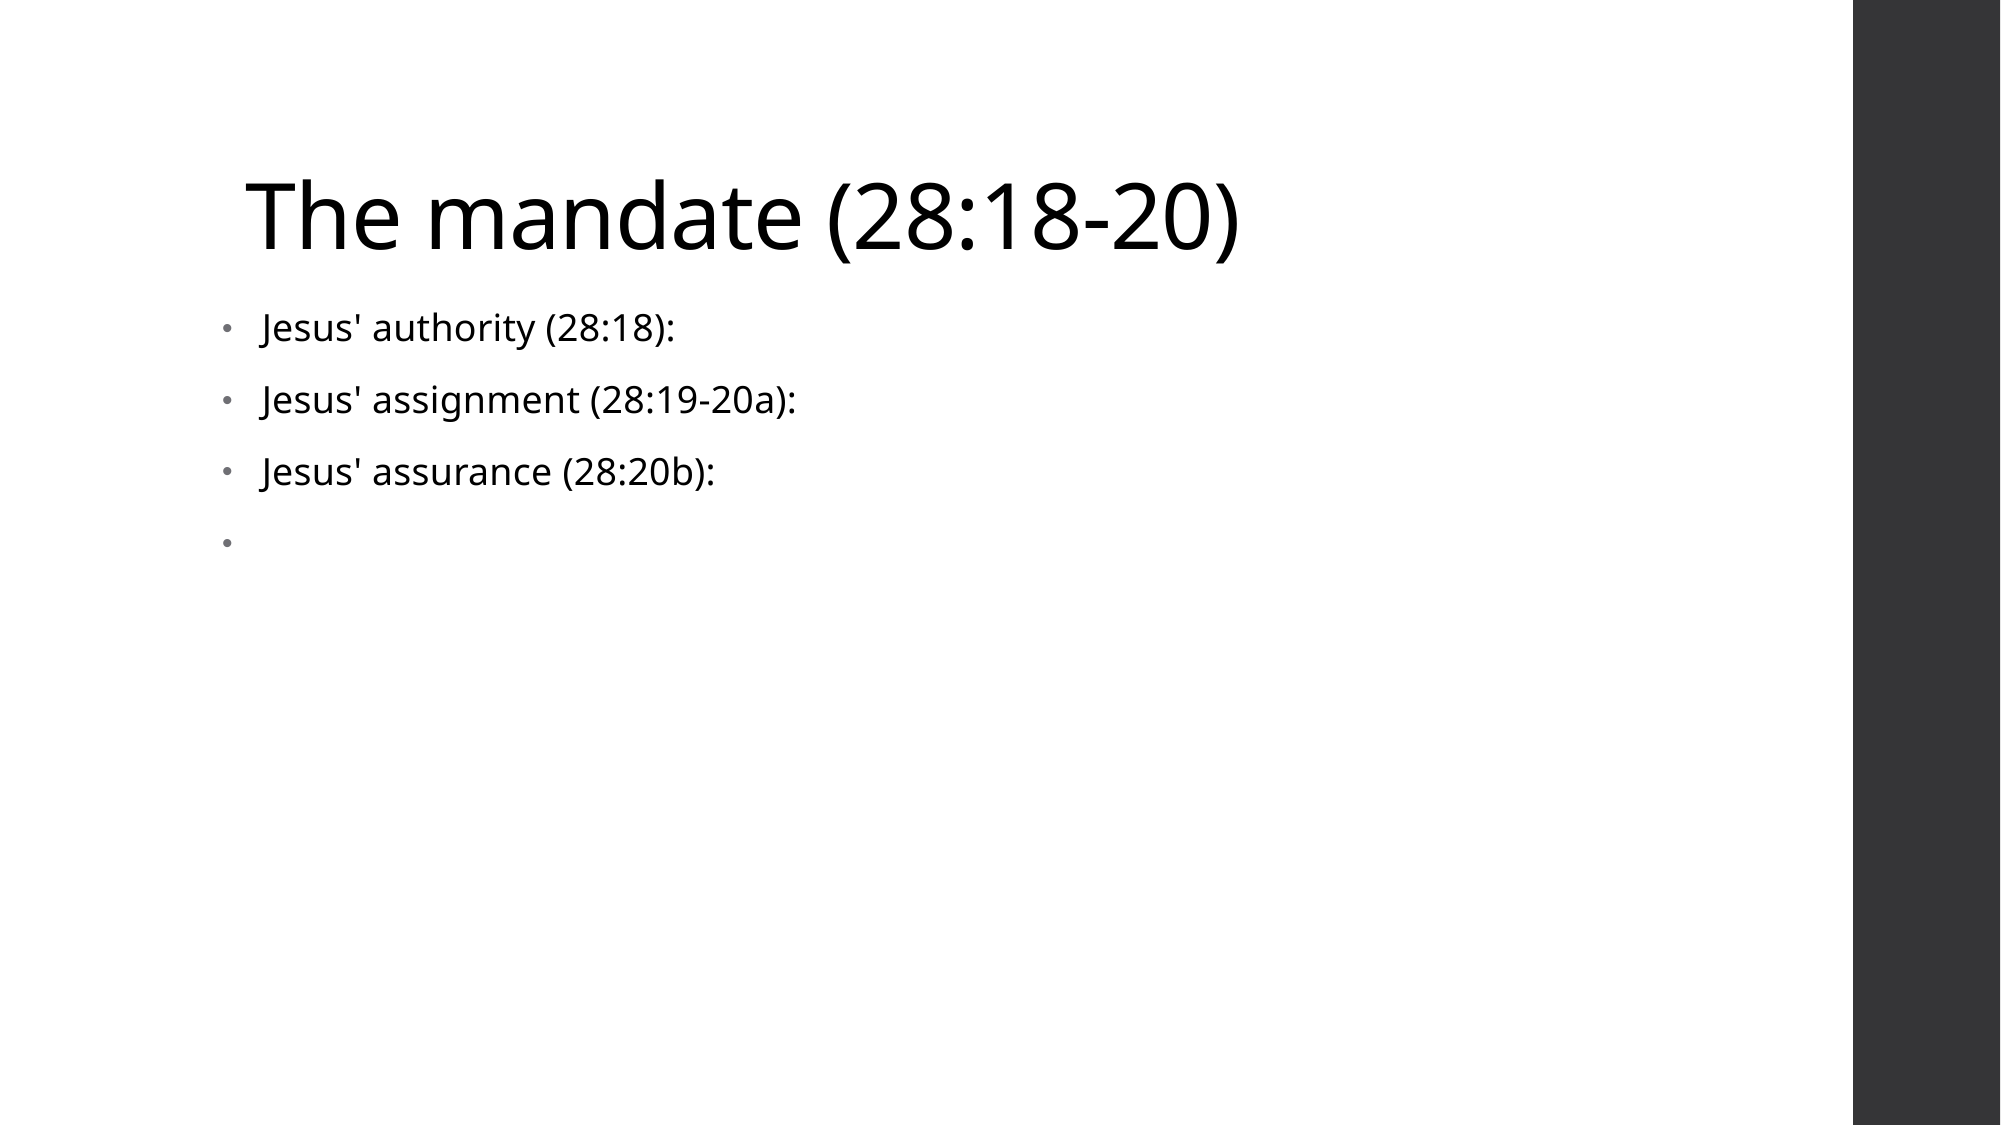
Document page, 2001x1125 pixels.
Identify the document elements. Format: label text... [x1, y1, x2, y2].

list Jesus' authority (28:18): Jesus' assignment (28:19-20a): Jesus' assurance (28:20b): [206, 299, 1617, 1014]
title The mandate (28:18-20) [206, 60, 1797, 278]
